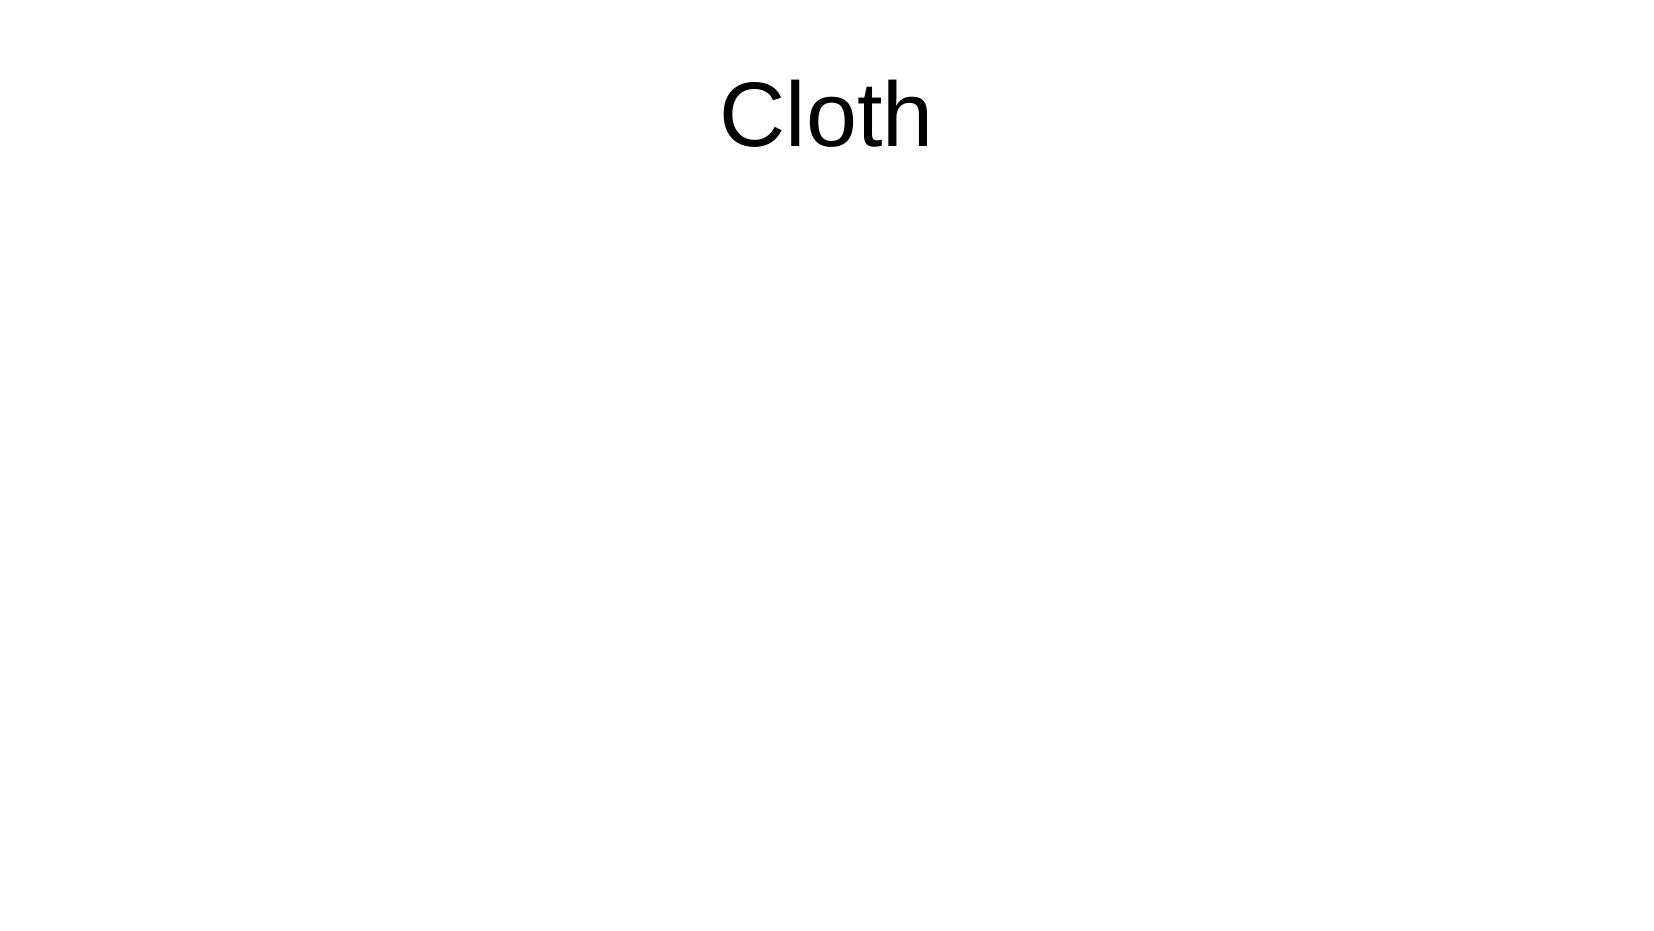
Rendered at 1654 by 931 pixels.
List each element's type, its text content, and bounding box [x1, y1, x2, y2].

title Cloth [82, 37, 1571, 193]
